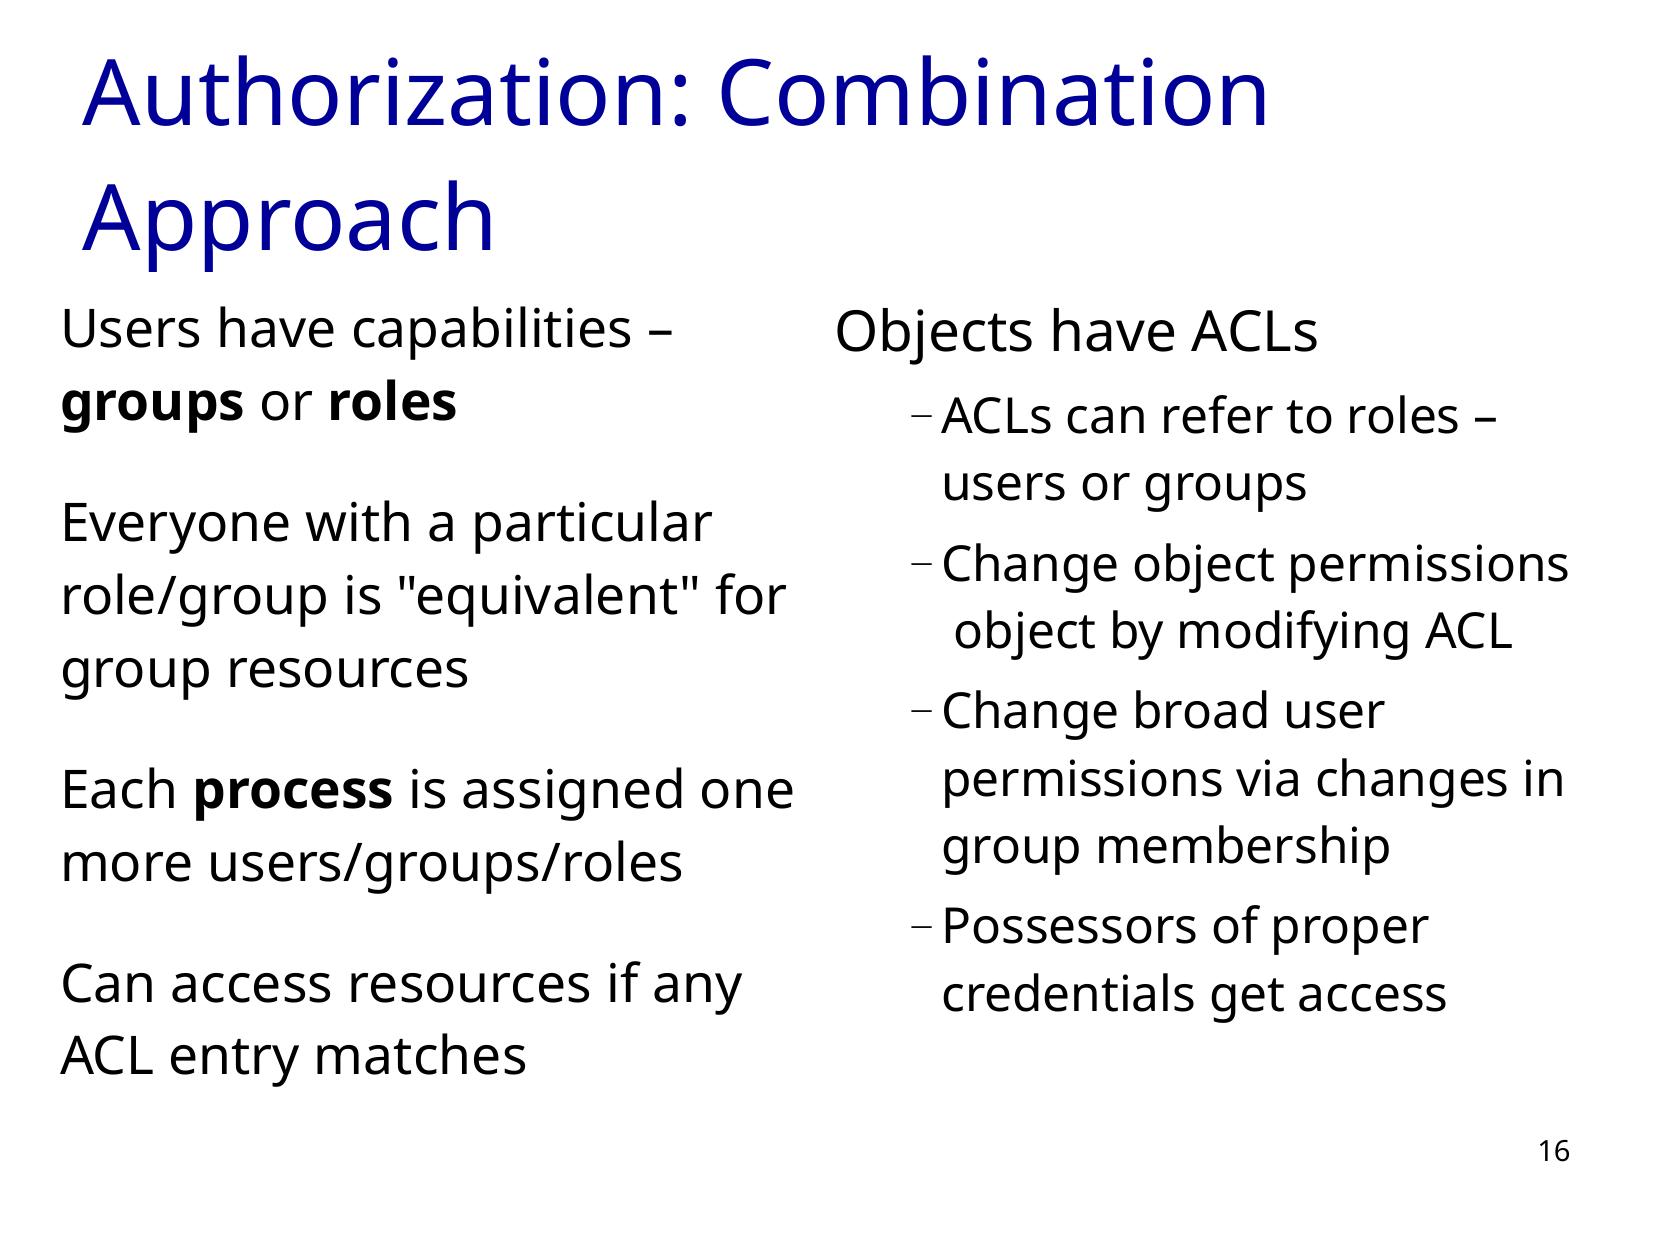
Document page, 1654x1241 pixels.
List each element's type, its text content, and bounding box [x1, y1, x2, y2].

list Users have capabilities – groups or roles Everyone with a particular role/group is "equivalent" for group resources Each process is assigned one more users/groups/roles Can access resources if any ACL entry matches [60, 290, 834, 1096]
title Authorization: Combination Approach [82, 49, 1571, 257]
list Objects have ACLs ACLs can refer to roles – users or groups Change object permissions object by modifying ACL Change broad user permissions via changes in group membership Possessors of proper credentials get access [834, 290, 1572, 1096]
